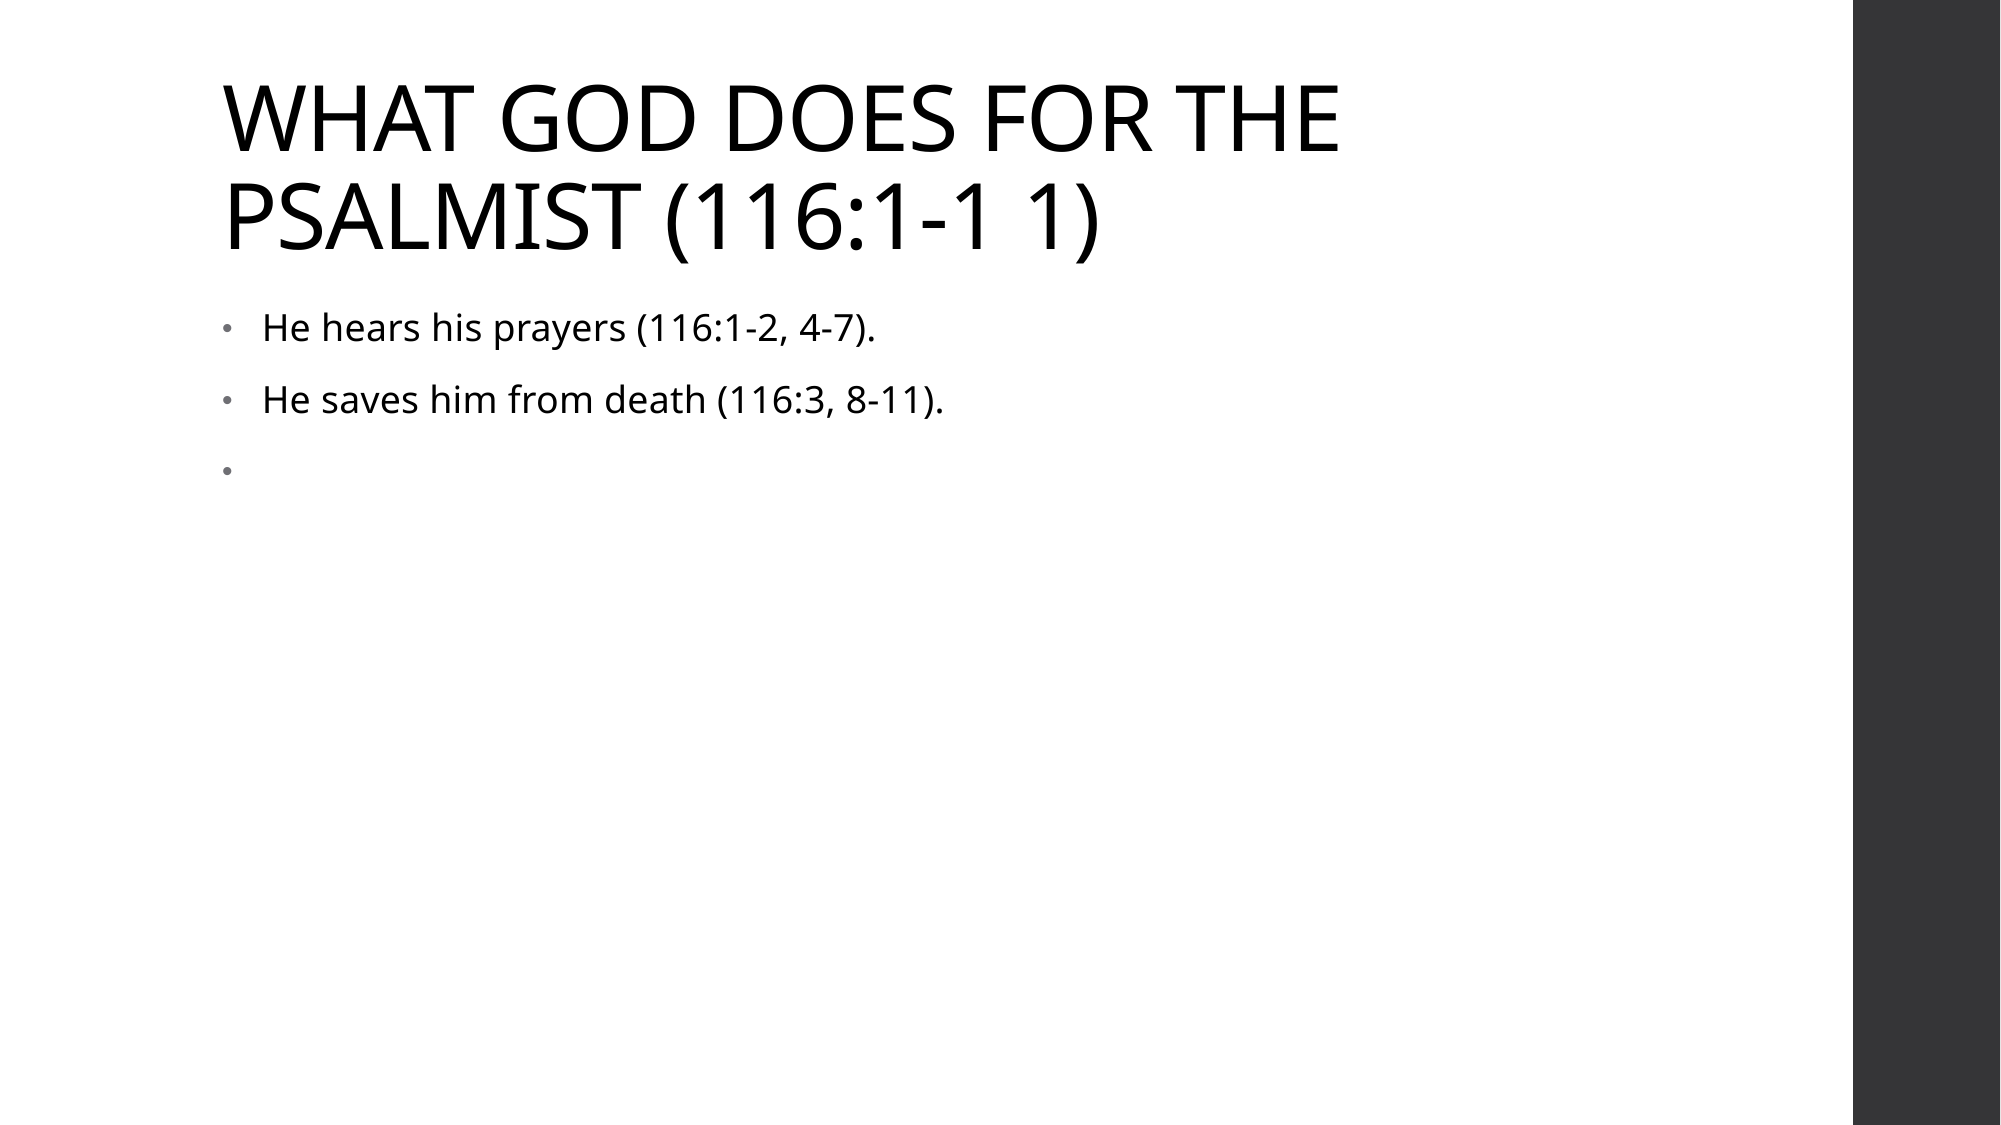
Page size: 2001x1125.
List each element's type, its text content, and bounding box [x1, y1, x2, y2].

title WHAT GOD DOES FOR THE PSALMIST (116:1-1 1) [206, 60, 1797, 278]
list He hears his prayers (116:1-2, 4-7). He saves him from death (116:3, 8-11). [206, 299, 1617, 1014]
